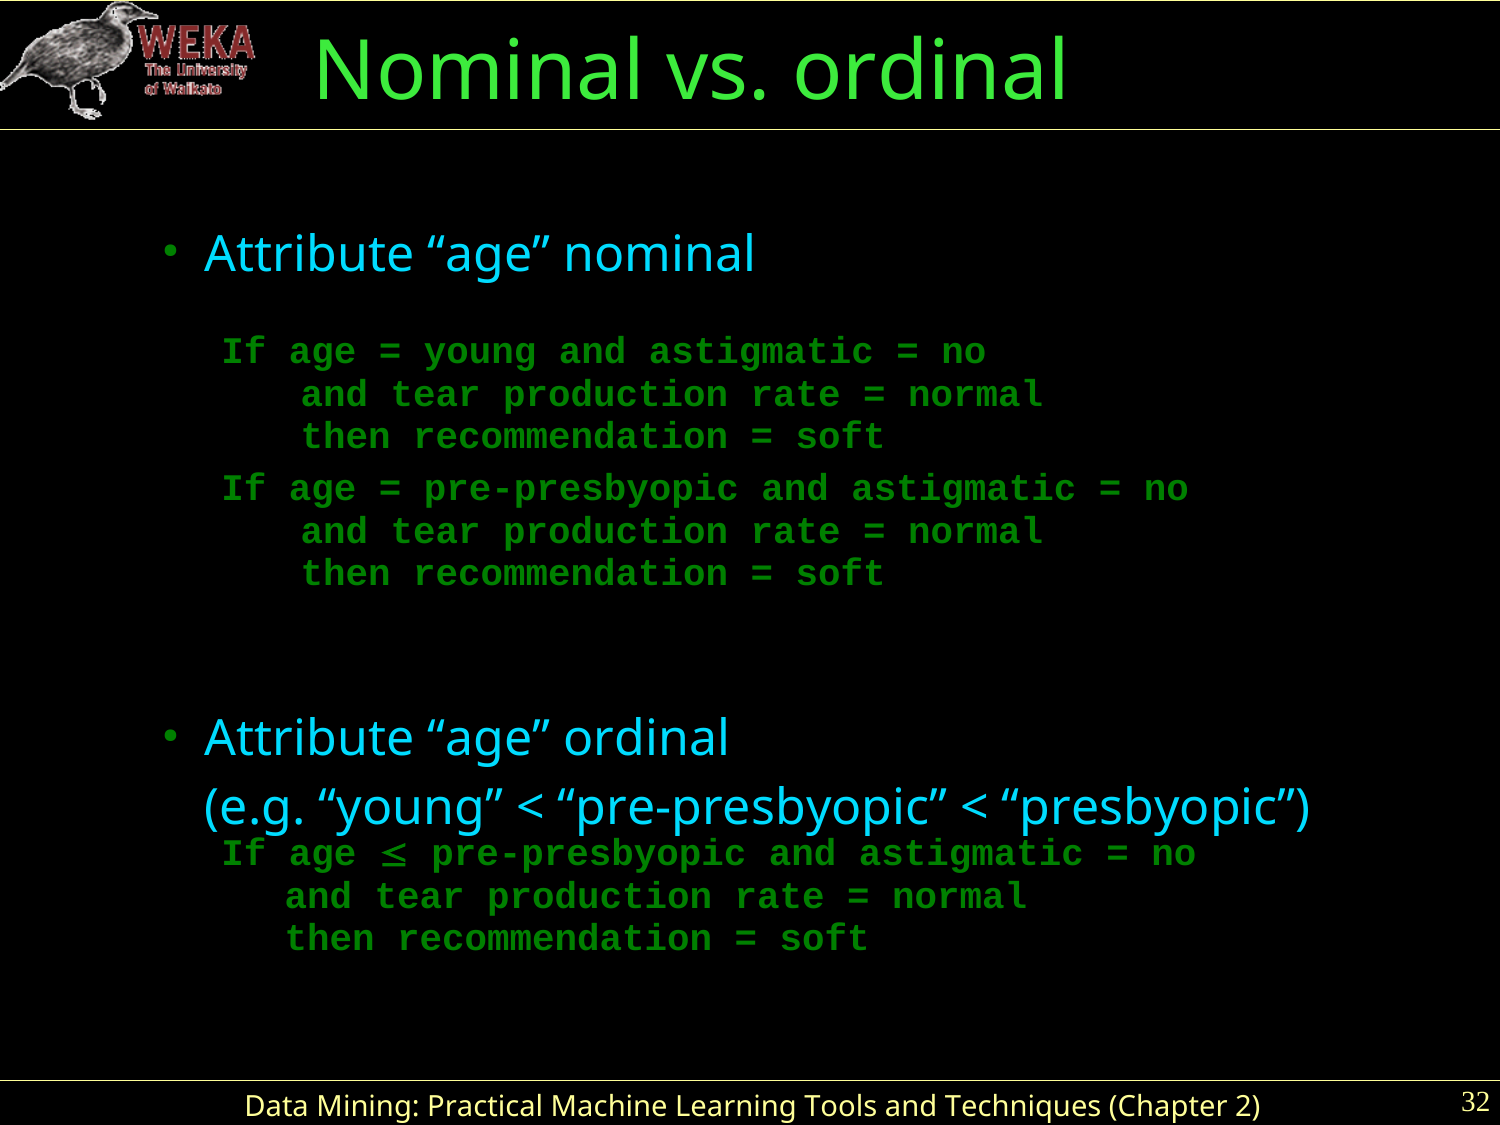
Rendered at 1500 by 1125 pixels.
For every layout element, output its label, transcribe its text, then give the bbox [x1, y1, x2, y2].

text_box If age  pre-presbyopic and astigmatic = no and tear production rate = normal then recommendation = soft [206, 826, 1245, 977]
text_box If age = young and astigmatic = no and tear production rate = normal then recommendation = soft If age = pre-presbyopic and astigmatic = no and tear production rate = normal then recommendation = soft [206, 324, 1245, 620]
title Nominal vs. ordinal [297, 0, 1500, 148]
picture [0, 1, 266, 129]
text_box Attribute “age” nominal Attribute “age” ordinal (e.g. “young” < “pre-presbyopic” < “presbyopic”) [147, 210, 1386, 886]
